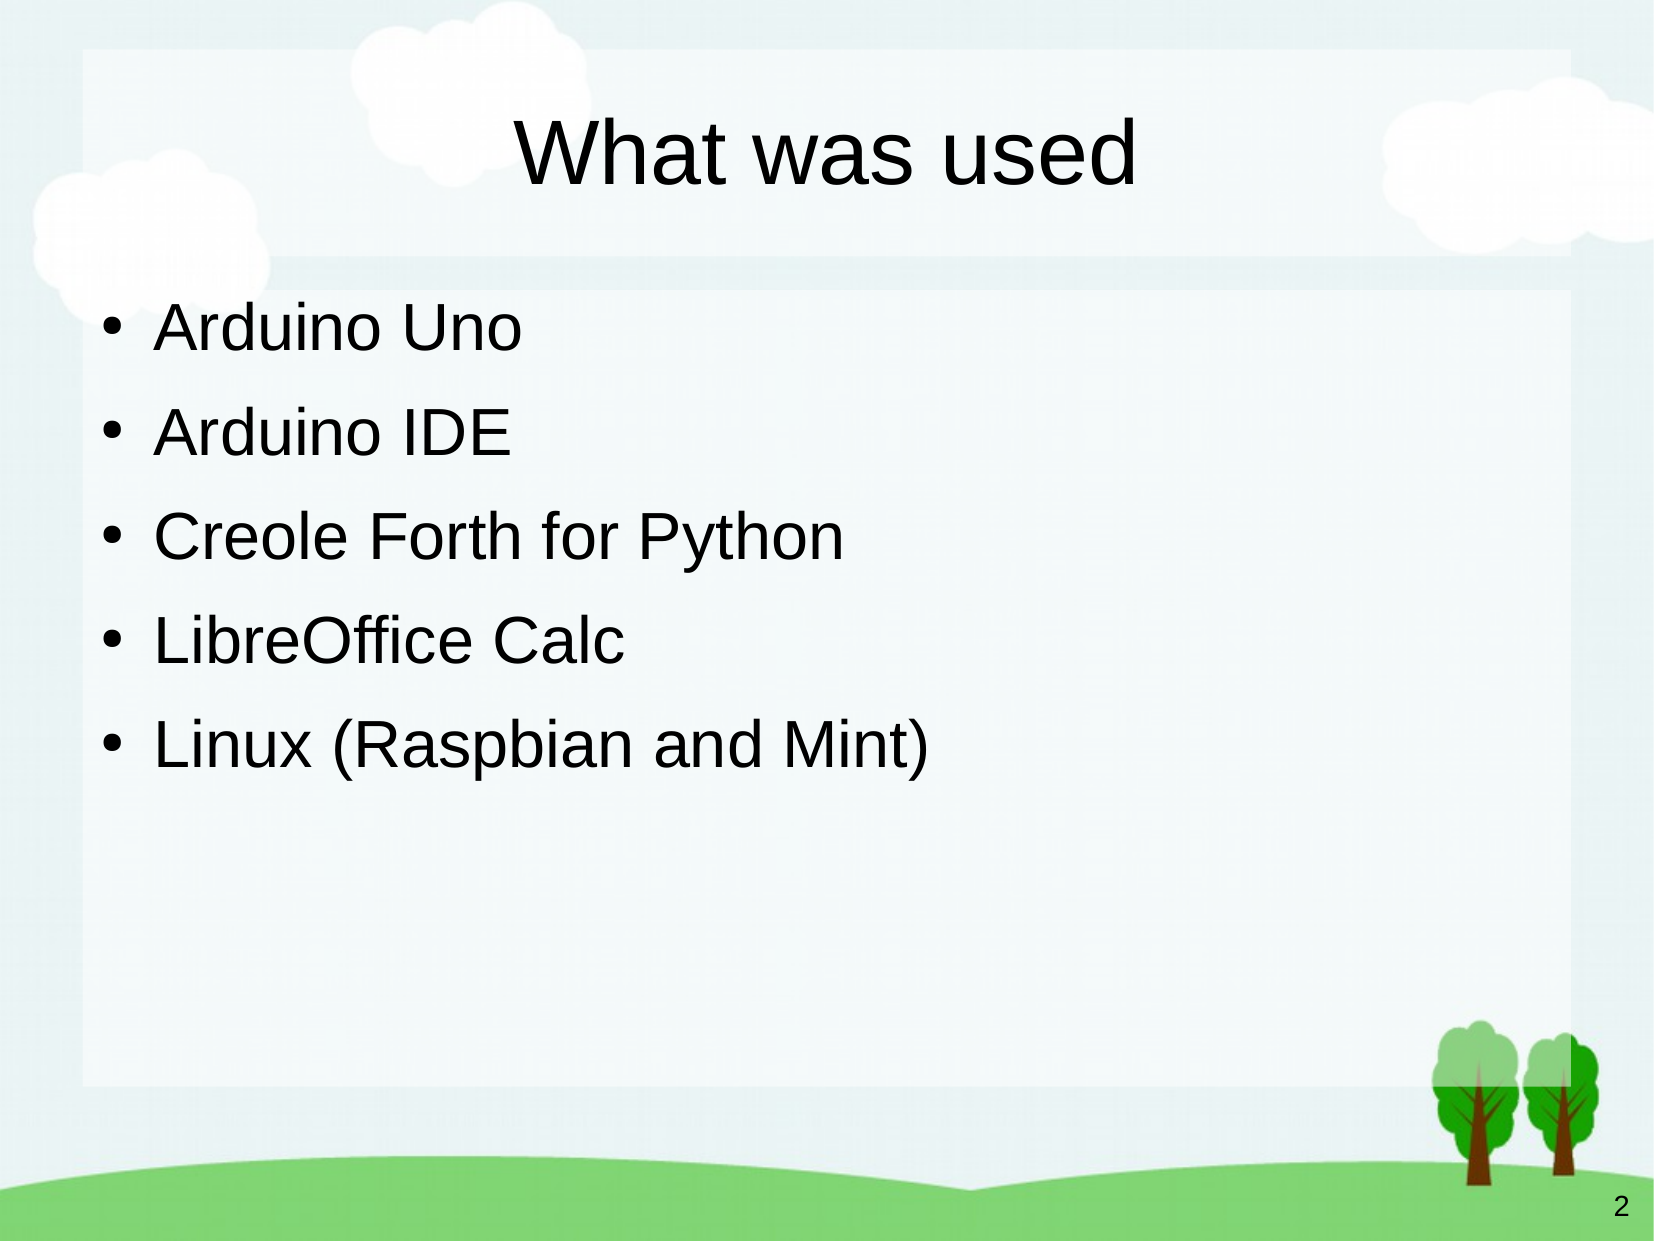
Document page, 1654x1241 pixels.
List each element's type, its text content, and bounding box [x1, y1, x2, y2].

picture [0, 0, 1654, 1241]
list Arduino Uno Arduino IDE Creole Forth for Python LibreOffice Calc Linux (Raspbian and Mint) [82, 290, 1571, 1087]
title What was used [82, 49, 1571, 257]
